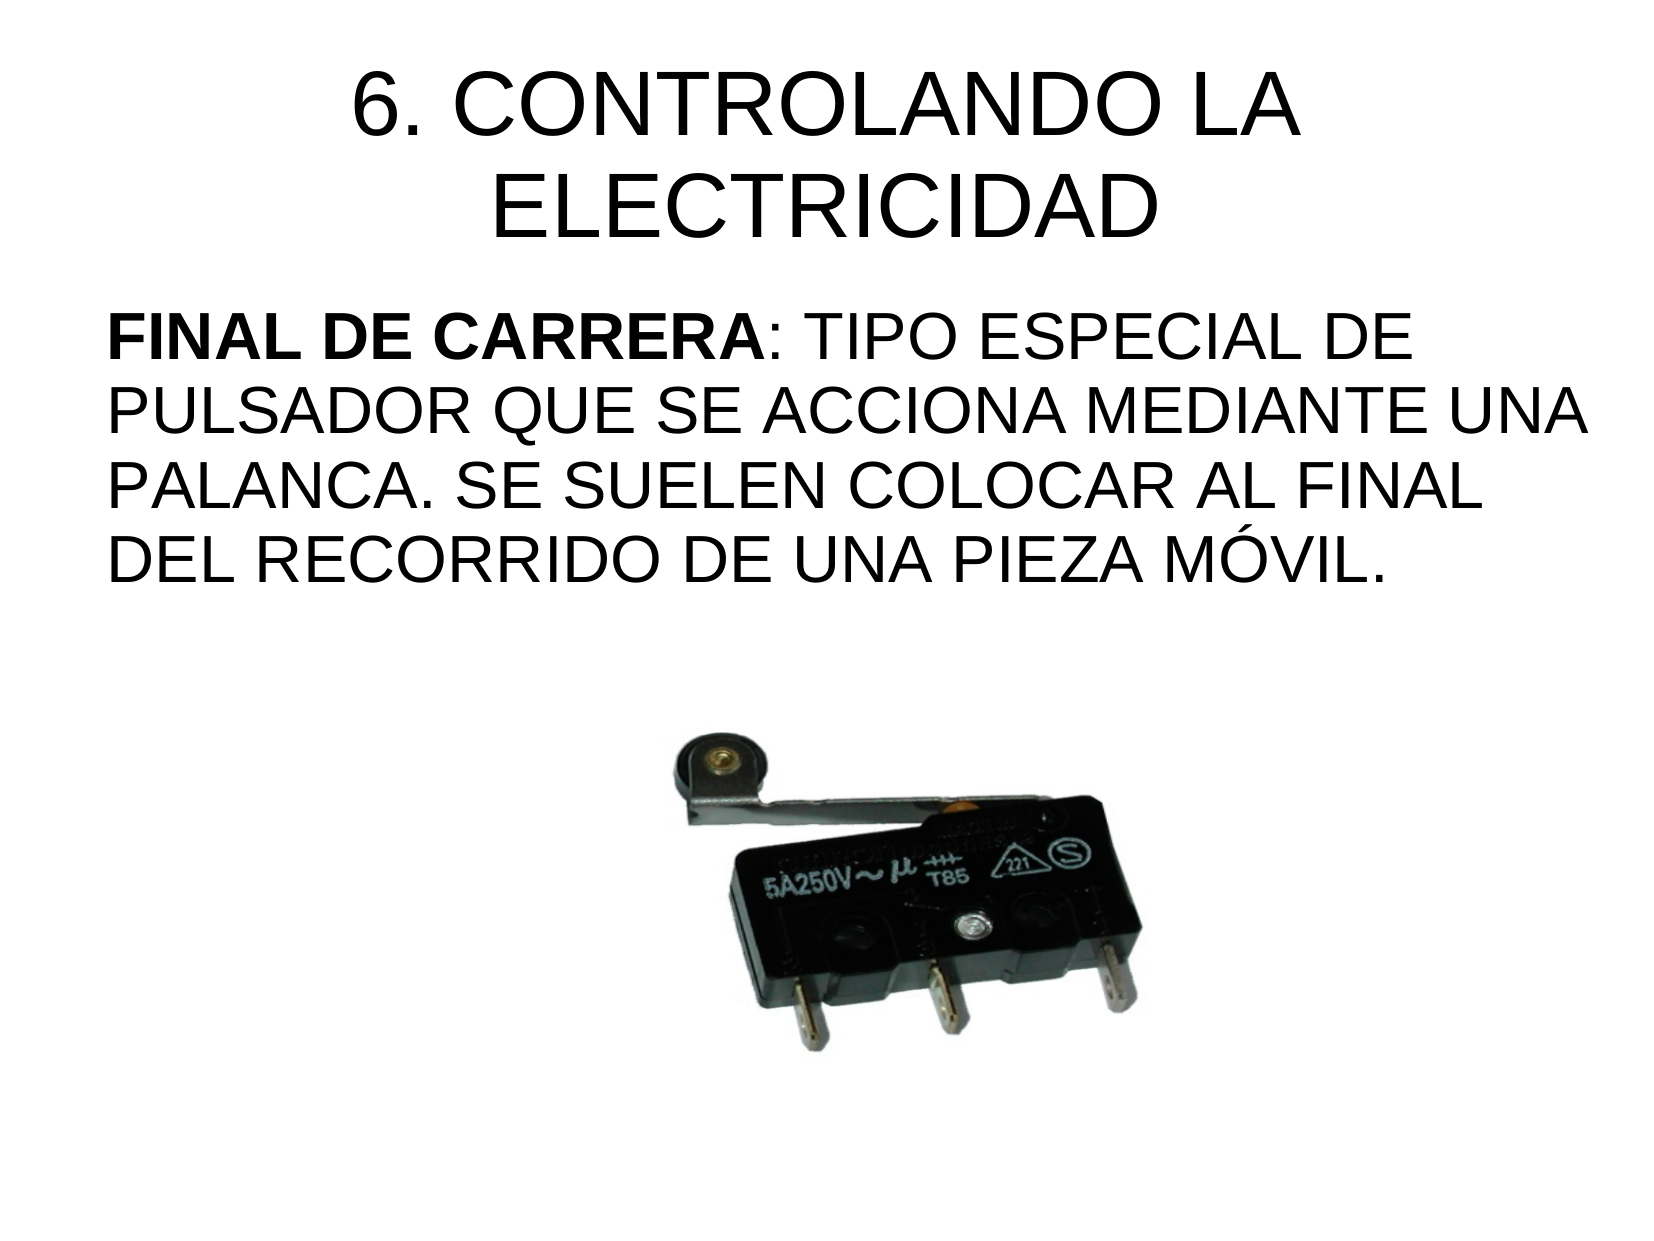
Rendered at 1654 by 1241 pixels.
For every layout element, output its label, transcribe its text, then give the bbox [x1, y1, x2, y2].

picture [649, 711, 1191, 1063]
title 6. CONTROLANDO LA ELECTRICIDAD [82, 46, 1571, 260]
list FINAL DE CARRERA: TIPO ESPECIAL DE PULSADOR QUE SE ACCIONA MEDIANTE UNA PALANCA. SE SUELEN COLOCAR AL FINAL DEL RECORRIDO DE UNA PIEZA MÓVIL. [106, 295, 1595, 1114]
